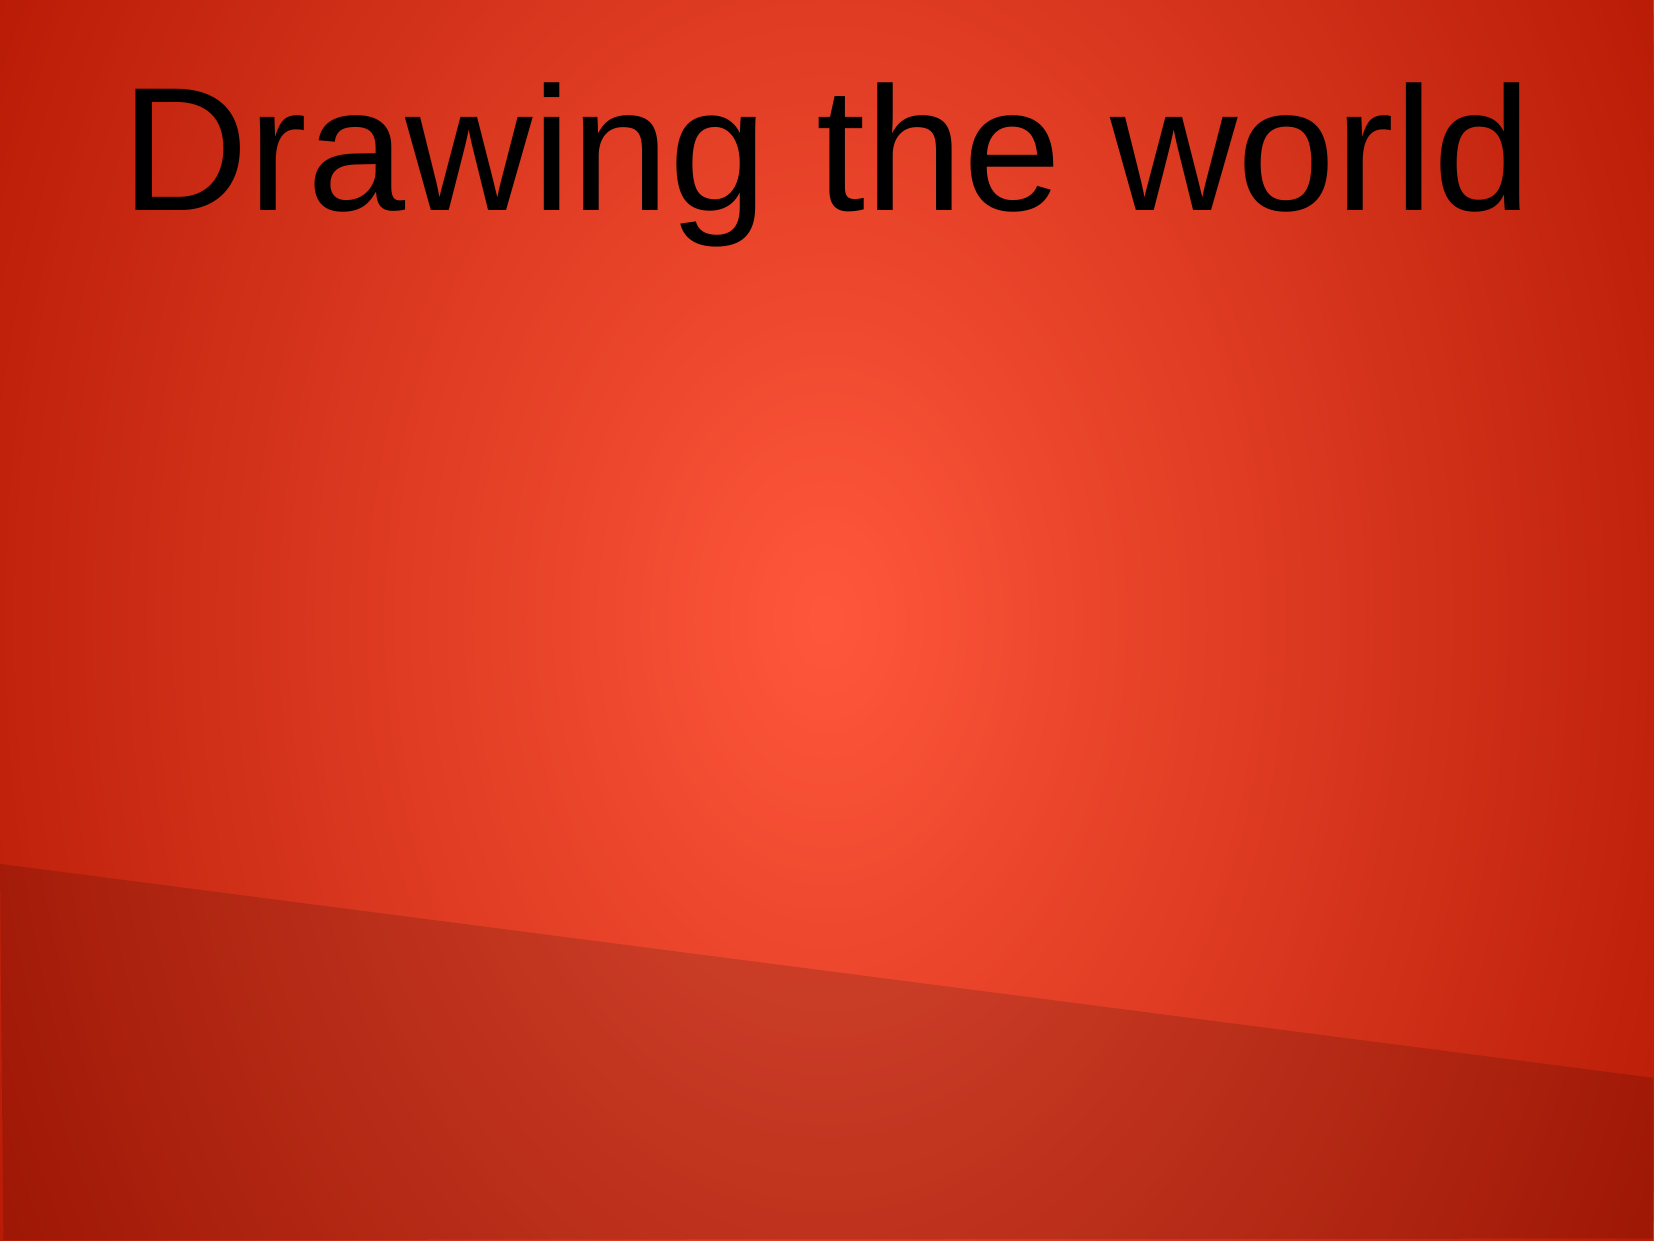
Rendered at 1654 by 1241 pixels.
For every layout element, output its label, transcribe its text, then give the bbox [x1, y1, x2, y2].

title Drawing the world [82, 47, 1571, 252]
